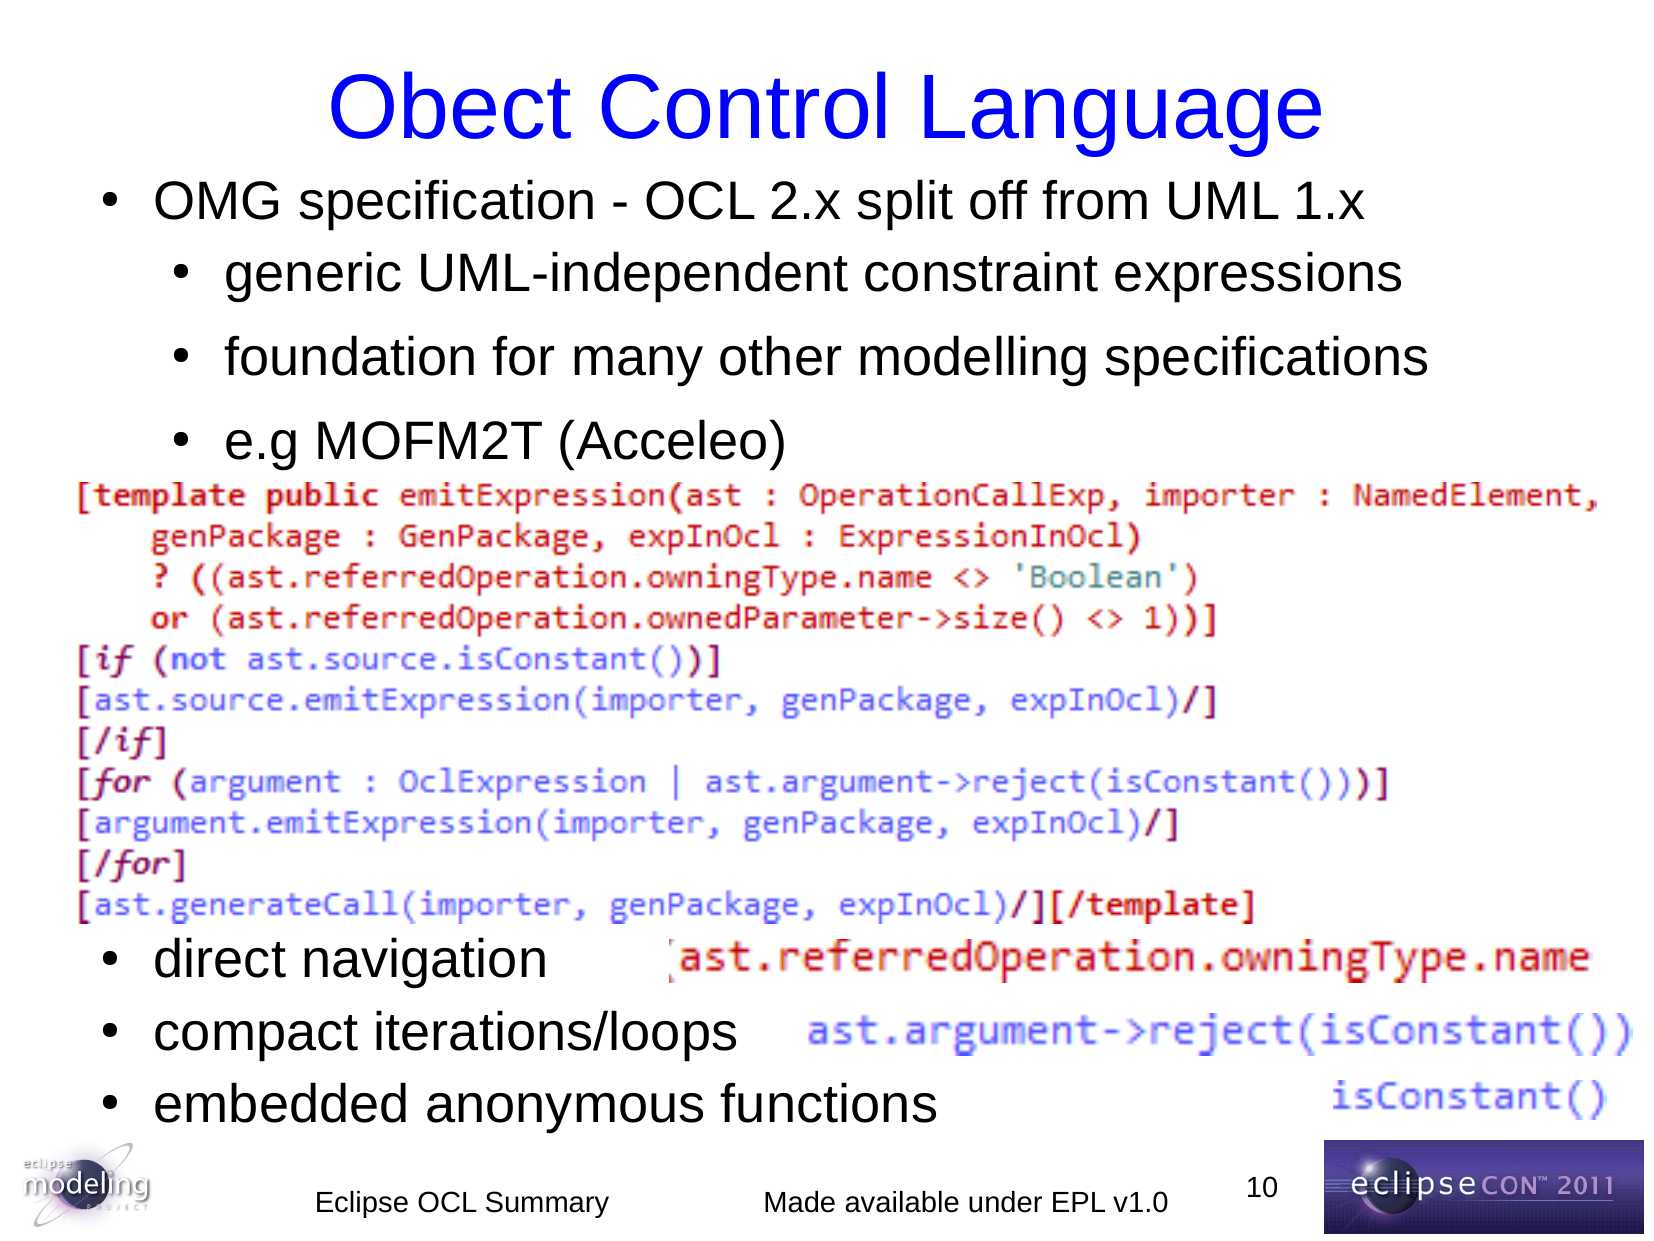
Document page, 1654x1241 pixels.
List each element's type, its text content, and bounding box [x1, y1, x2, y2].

picture [1333, 1080, 1607, 1121]
list OMG specification - OCL 2.x split off from UML 1.x generic UML-independent constraint expressions foundation for many other modelling specifications e.g MOFM2T (Acceleo) direct navigation compact iterations/loops embedded anonymous functions [82, 170, 1571, 482]
picture [78, 482, 1597, 924]
picture [807, 1013, 1633, 1056]
picture [9, 1136, 156, 1235]
title Obect Control Language [82, 49, 1571, 166]
picture [669, 939, 1593, 983]
picture [1324, 1140, 1644, 1234]
list OMG specification - OCL 2.x split off from UML 1.x generic UML-independent constraint expressions foundation for many other modelling specifications e.g MOFM2T (Acceleo) direct navigation compact iterations/loops embedded anonymous functions [82, 924, 1571, 1135]
